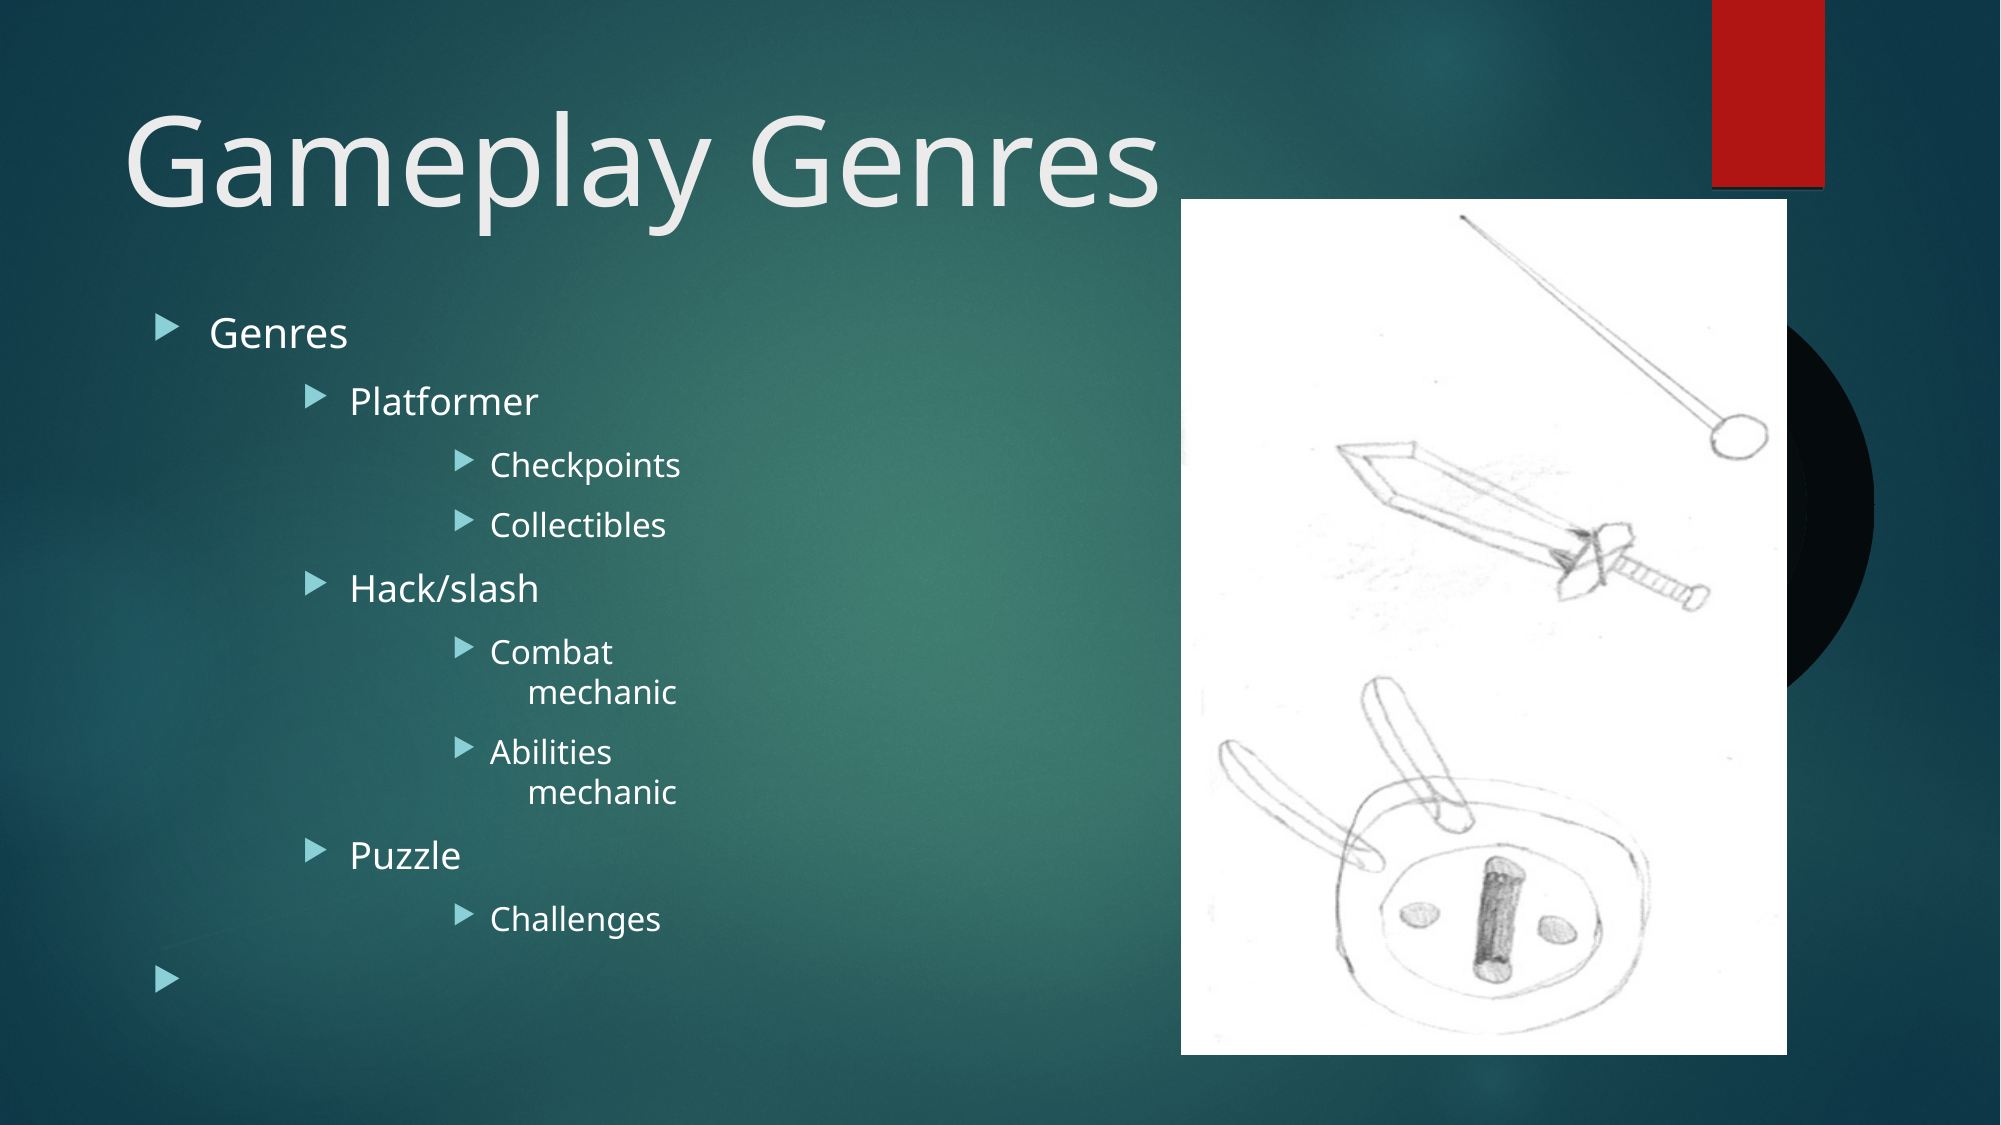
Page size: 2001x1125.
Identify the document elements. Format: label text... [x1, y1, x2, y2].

list Genres Platformer Checkpoints Collectibles Hack/slash Combat mechanic Abilities mechanic Puzzle Challenges [137, 299, 725, 1014]
title Gameplay Genres [106, 74, 1649, 305]
picture [1181, 199, 1787, 1055]
